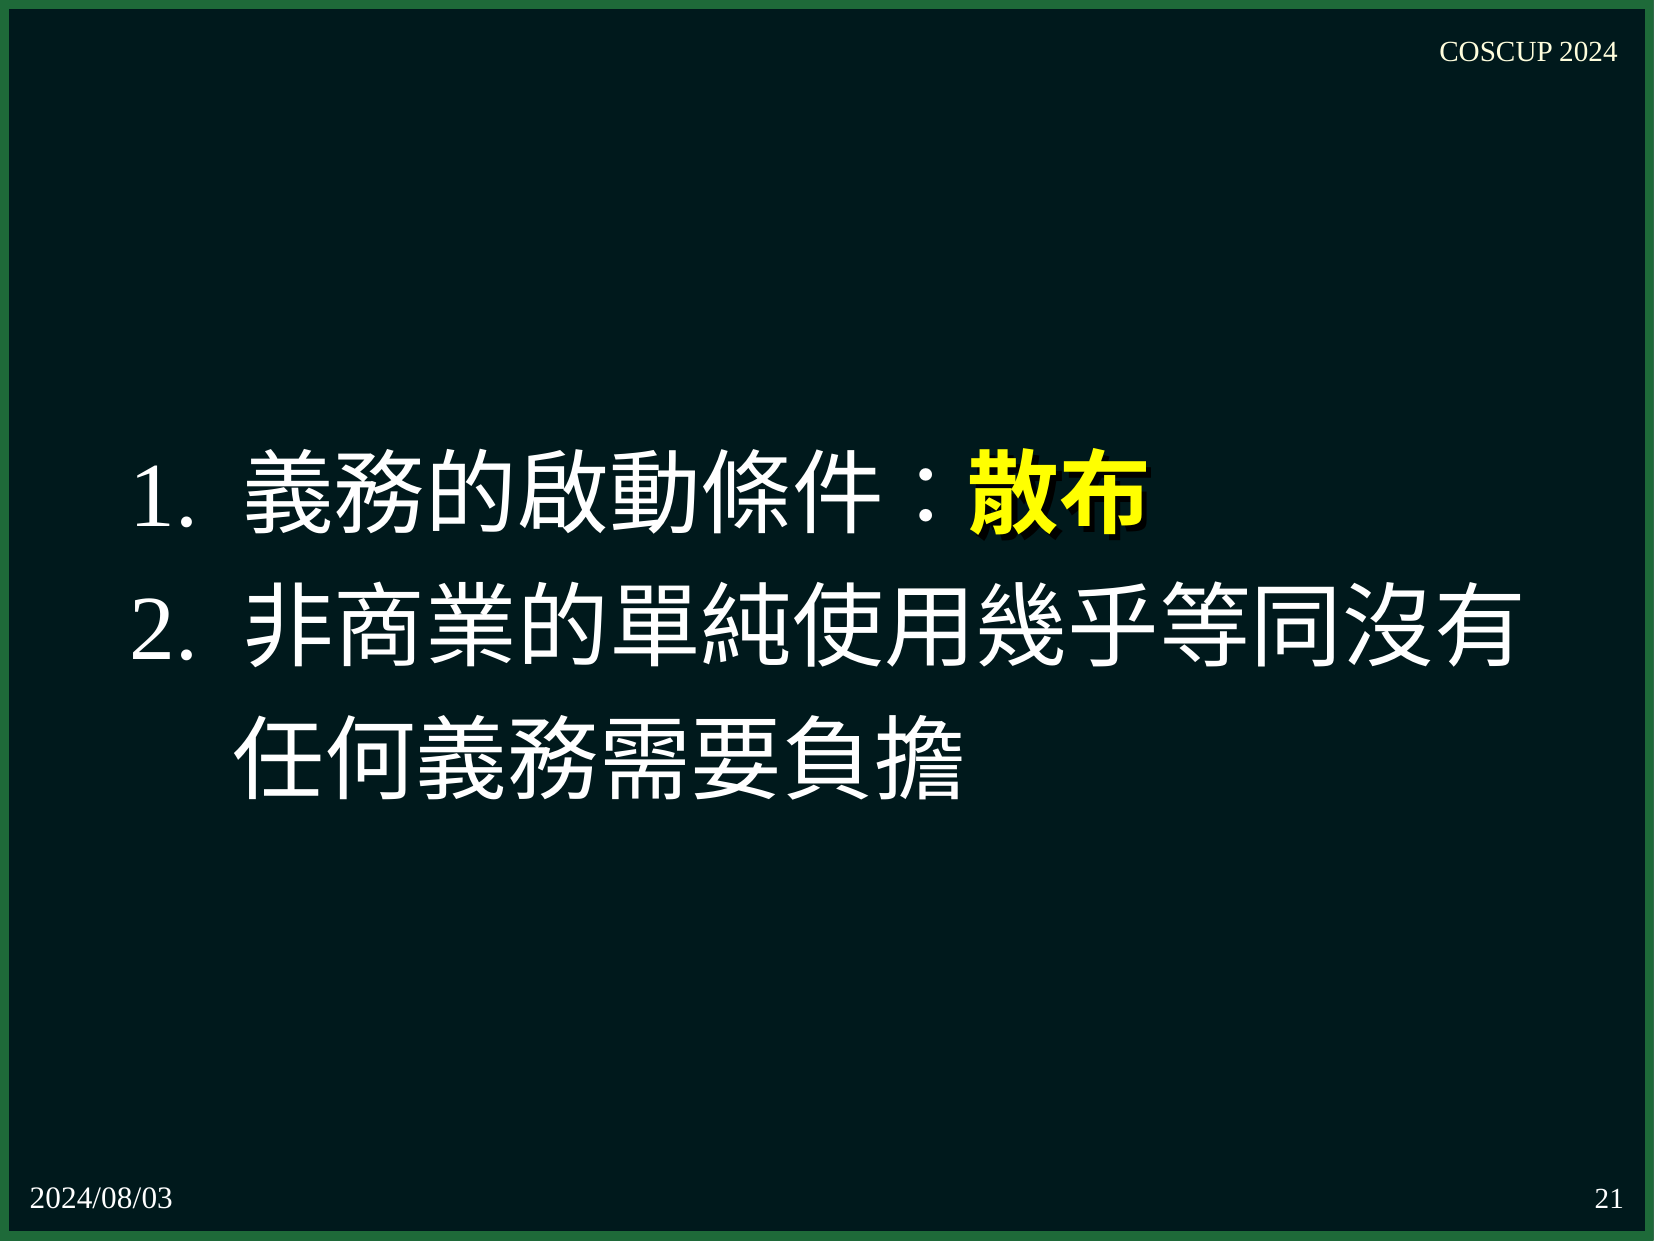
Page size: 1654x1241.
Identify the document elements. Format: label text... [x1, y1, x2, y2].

title 1. 義務的啟動條件：散布 2. 非商業的單純使用幾乎等同沒有 任何義務需要負擔 [129, 277, 1560, 962]
